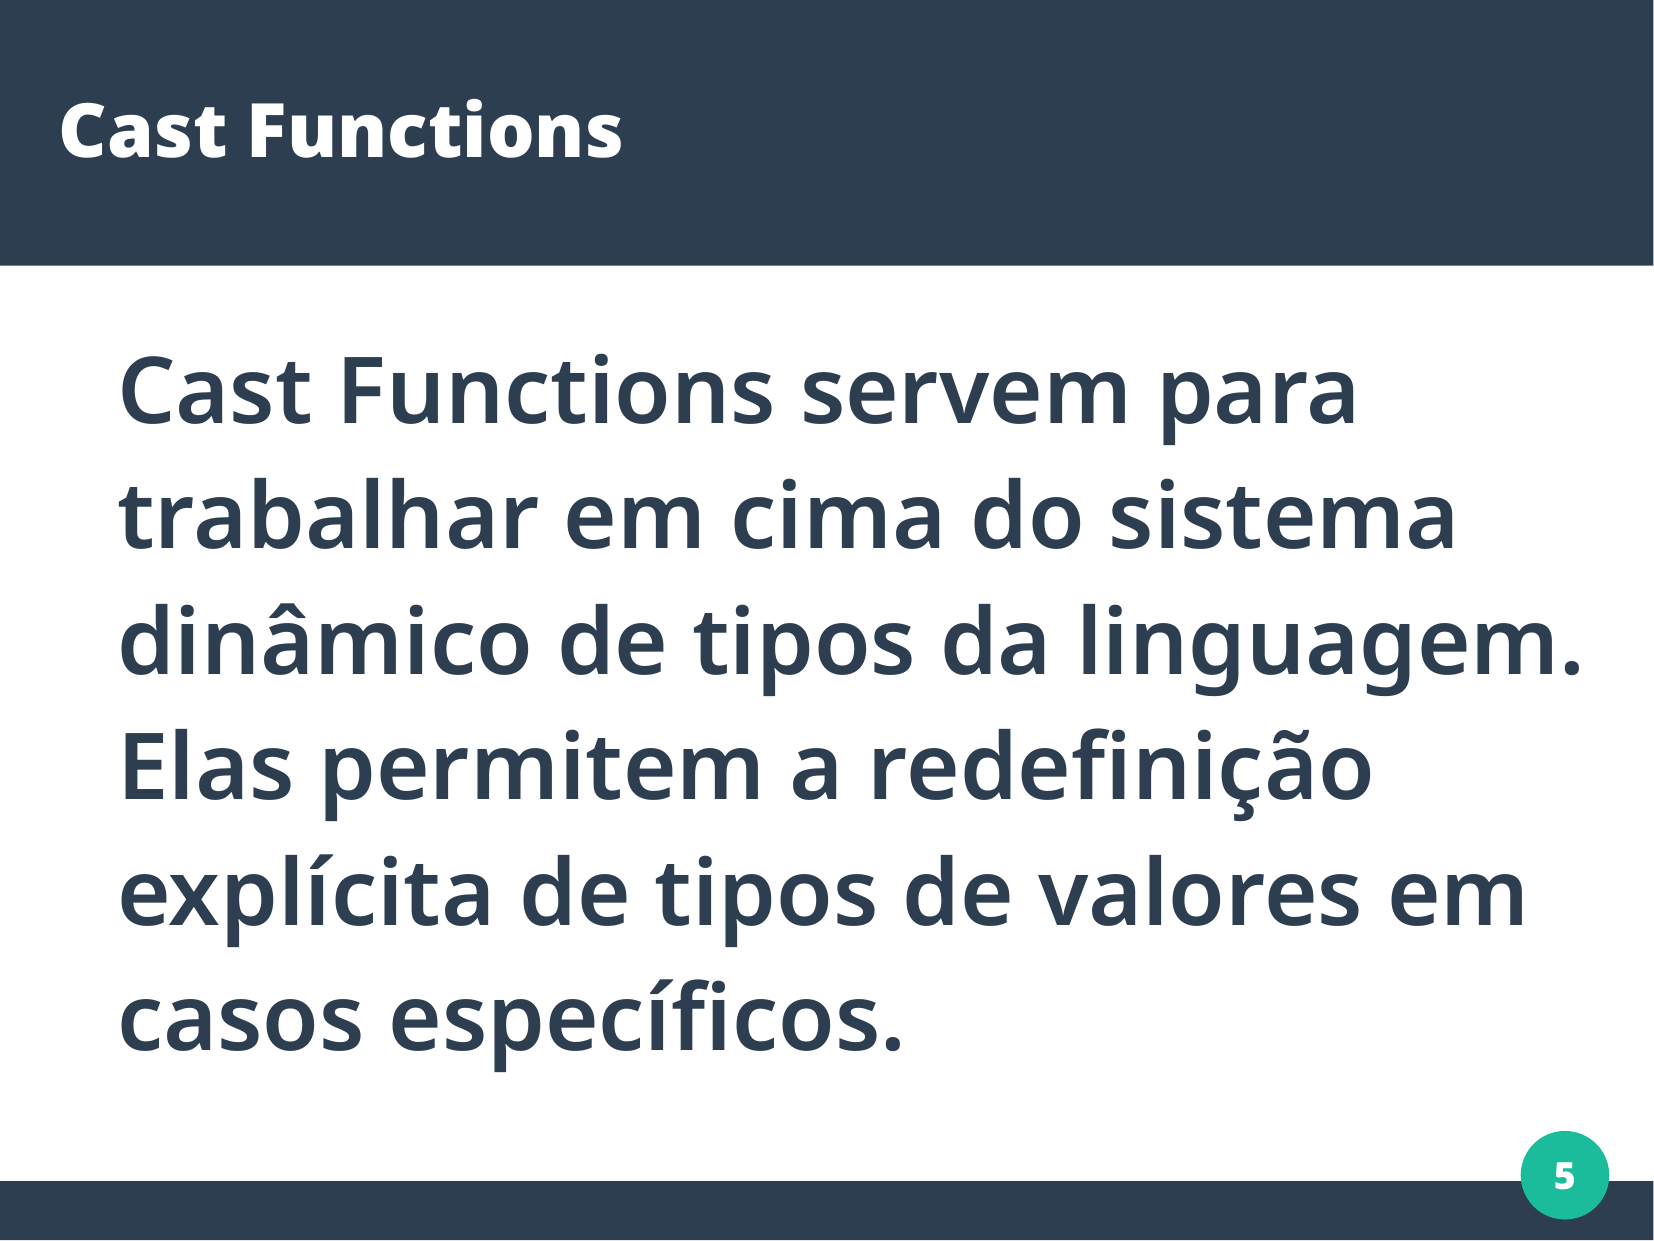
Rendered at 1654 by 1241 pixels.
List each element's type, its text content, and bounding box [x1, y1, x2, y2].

title Cast Functions [59, 49, 1595, 207]
list Cast Functions servem para trabalhar em cima do sistema dinâmico de tipos da linguagem. Elas permitem a redefinição explícita de tipos de valores em casos específicos. [59, 324, 1595, 1152]
